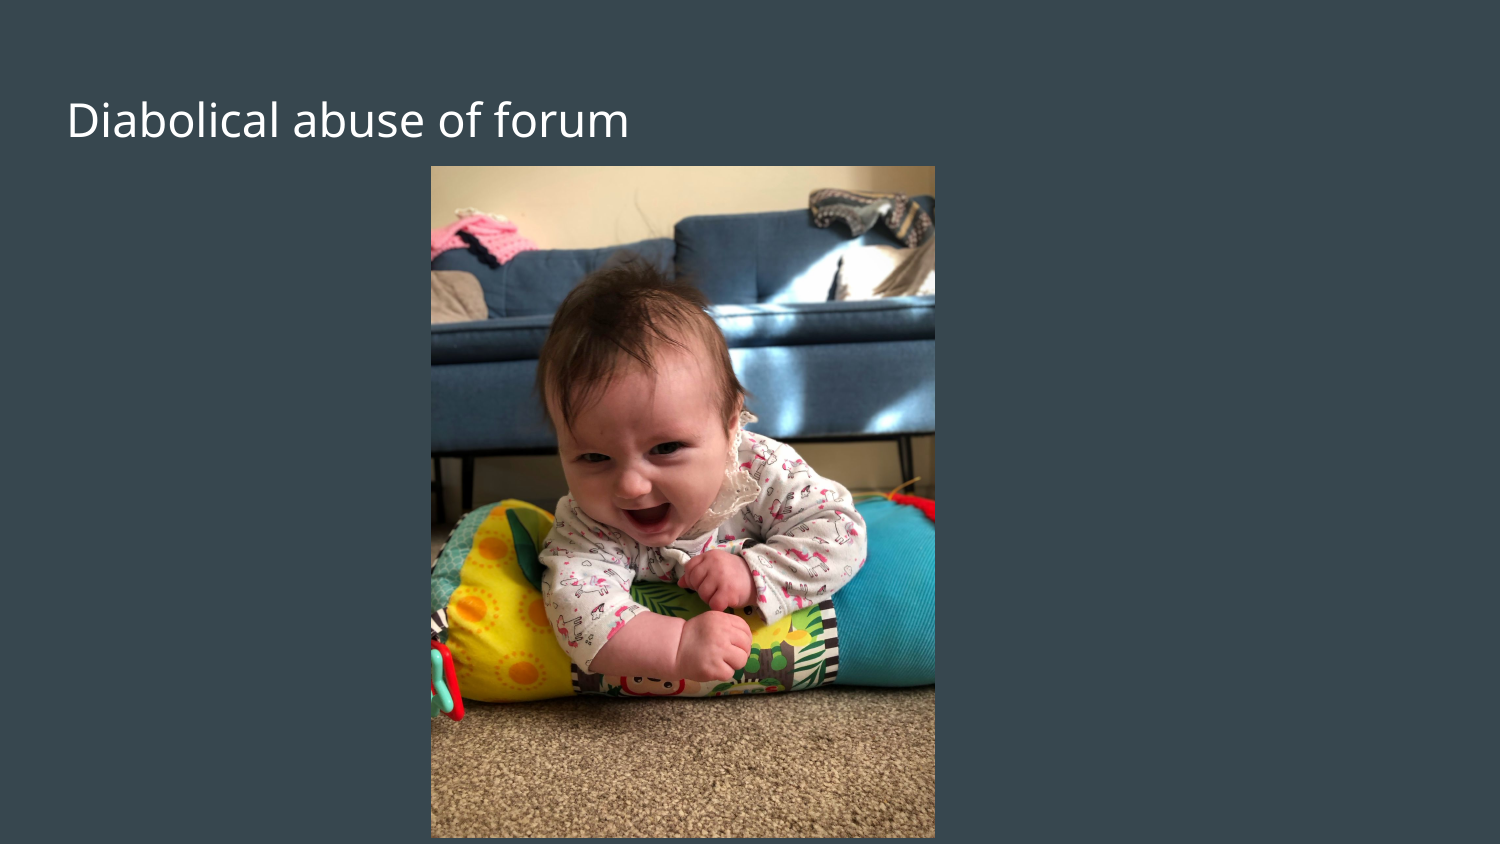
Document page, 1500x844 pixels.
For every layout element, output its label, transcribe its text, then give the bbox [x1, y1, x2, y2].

picture [431, 166, 935, 838]
title Diabolical abuse of forum [51, 72, 1449, 167]
